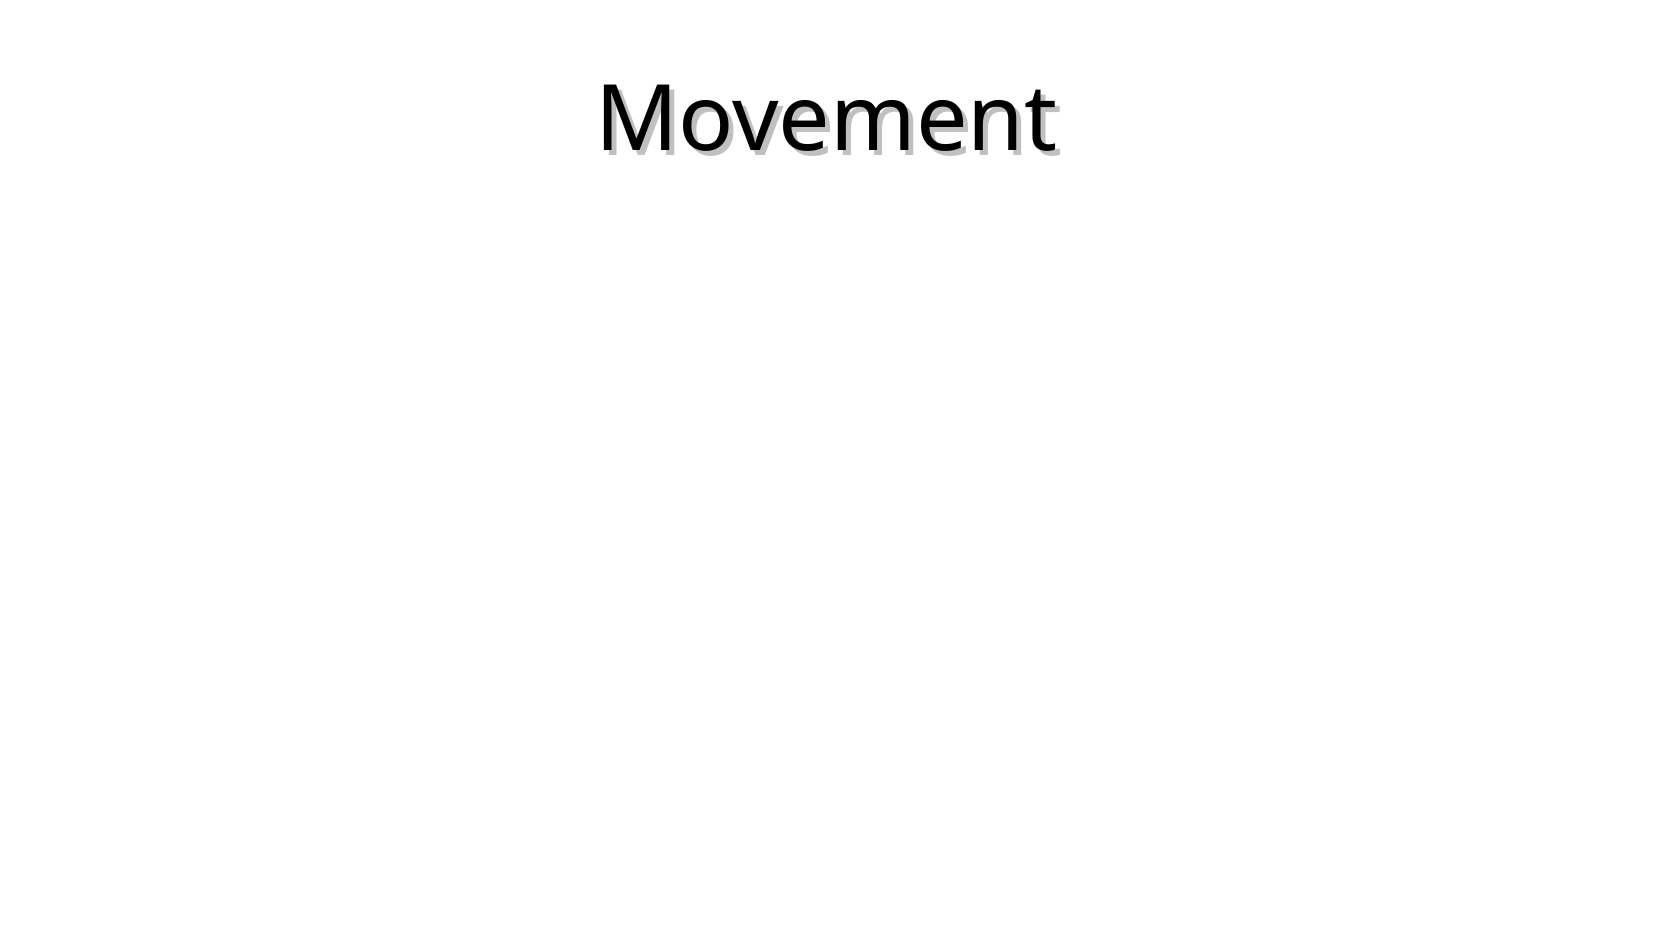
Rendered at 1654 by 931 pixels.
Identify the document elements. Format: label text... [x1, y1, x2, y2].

title Movement [82, 12, 1571, 218]
